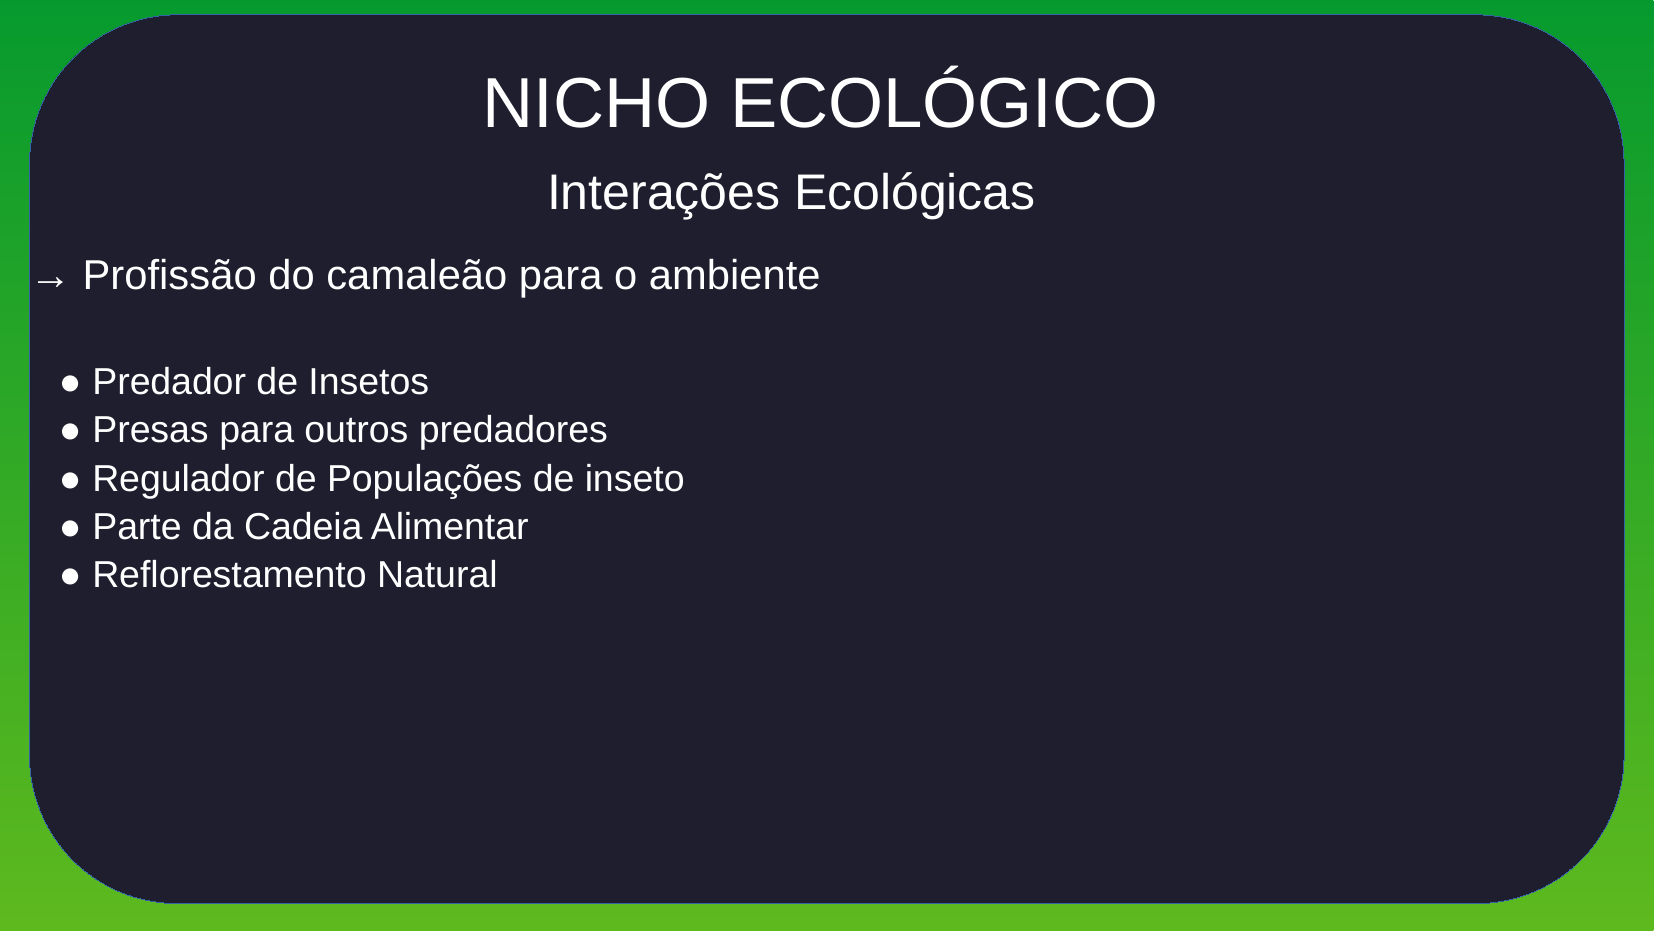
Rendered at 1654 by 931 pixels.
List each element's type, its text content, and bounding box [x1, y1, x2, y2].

text_box [29, 55, 519, 217]
text_box → Profissão do camaleão para o ambiente [29, 217, 916, 325]
title Interações Ecológicas [519, 147, 1063, 237]
text_box ● Predador de Insetos ● Presas para outros predadores ● Regulador de Populações de inseto ● Parte da Cadeia Alimentar ● Reflorestamento Natural [59, 325, 739, 626]
title NICHO ECOLÓGICO [76, 14, 1565, 192]
text_box [29, 44, 1625, 904]
